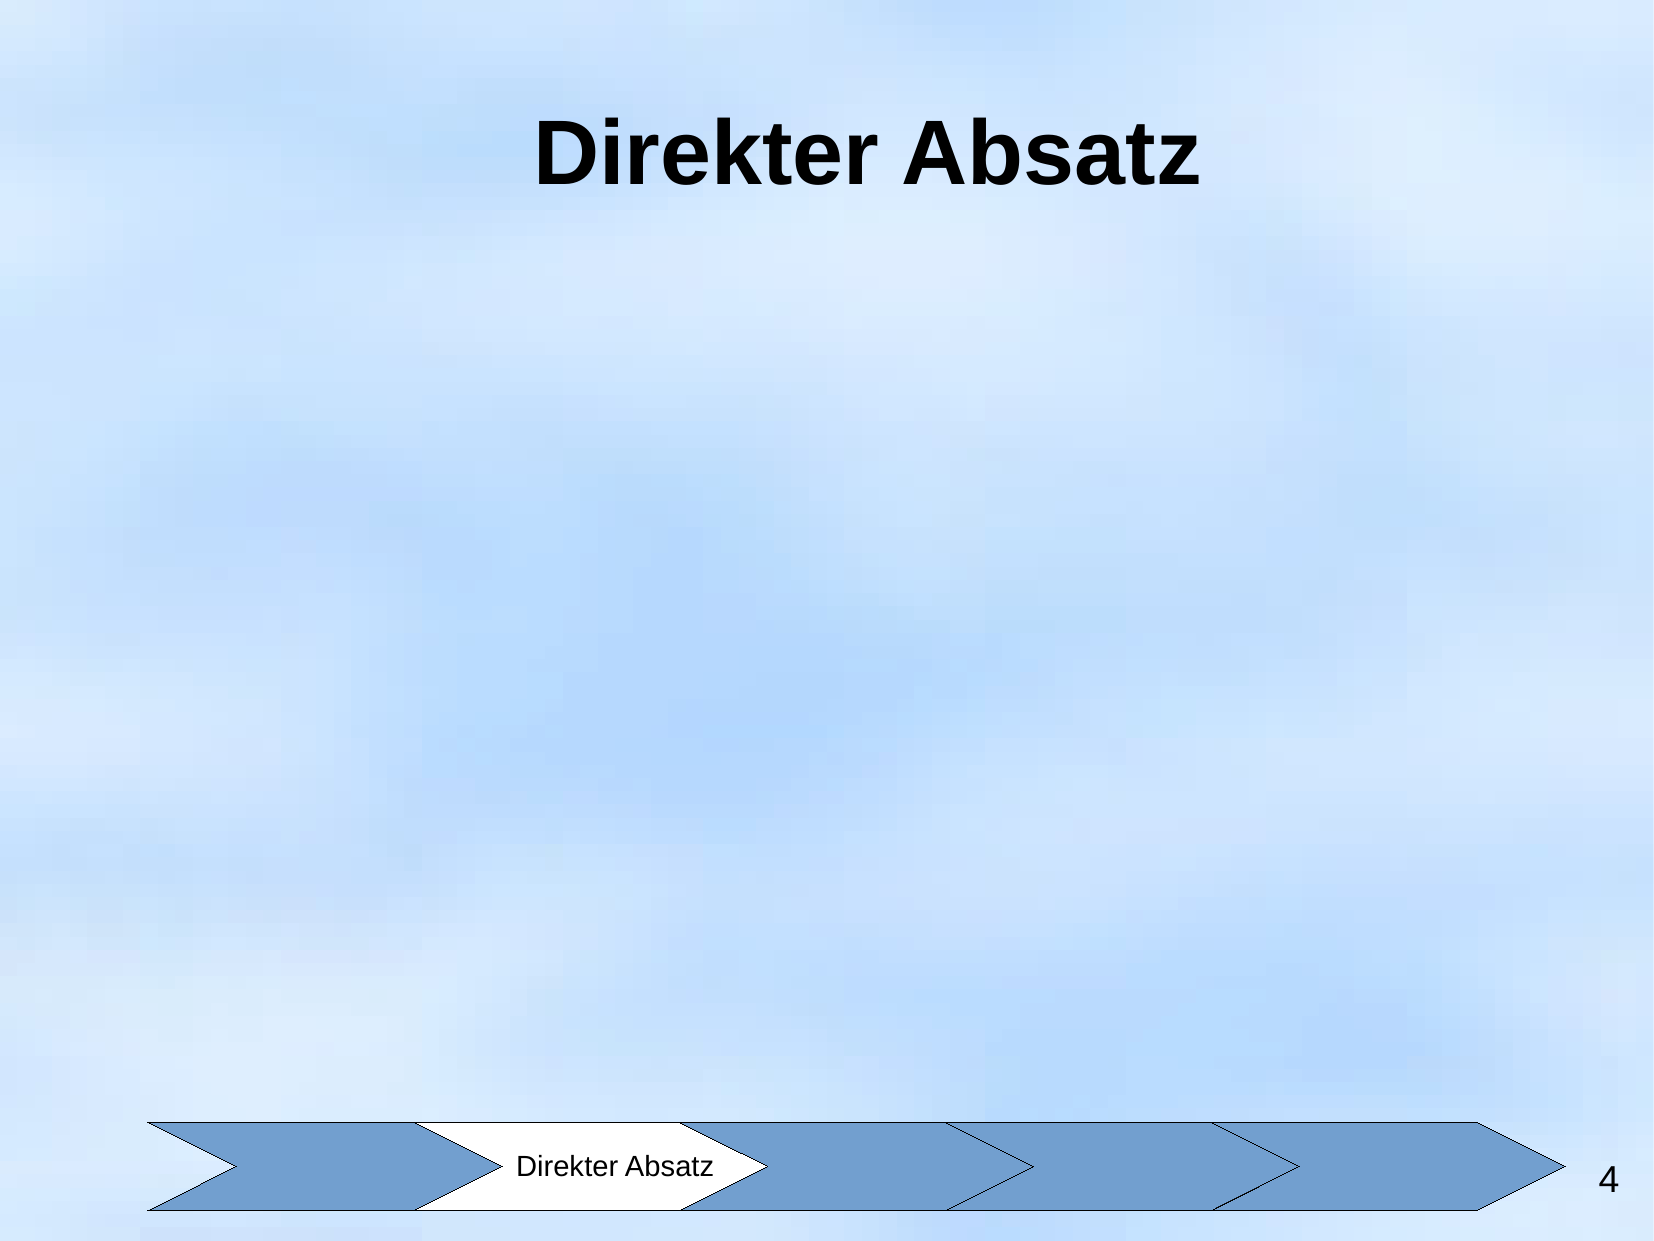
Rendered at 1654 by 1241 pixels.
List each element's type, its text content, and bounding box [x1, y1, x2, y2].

text_box [147, 1122, 503, 1211]
text_box Direkter Absatz [415, 1122, 766, 1211]
picture [0, 0, 1654, 1241]
text_box [679, 1122, 1566, 1211]
text_box <Foliennummer> [1583, 1151, 1654, 1209]
title Direkter Absatz [124, 49, 1613, 257]
